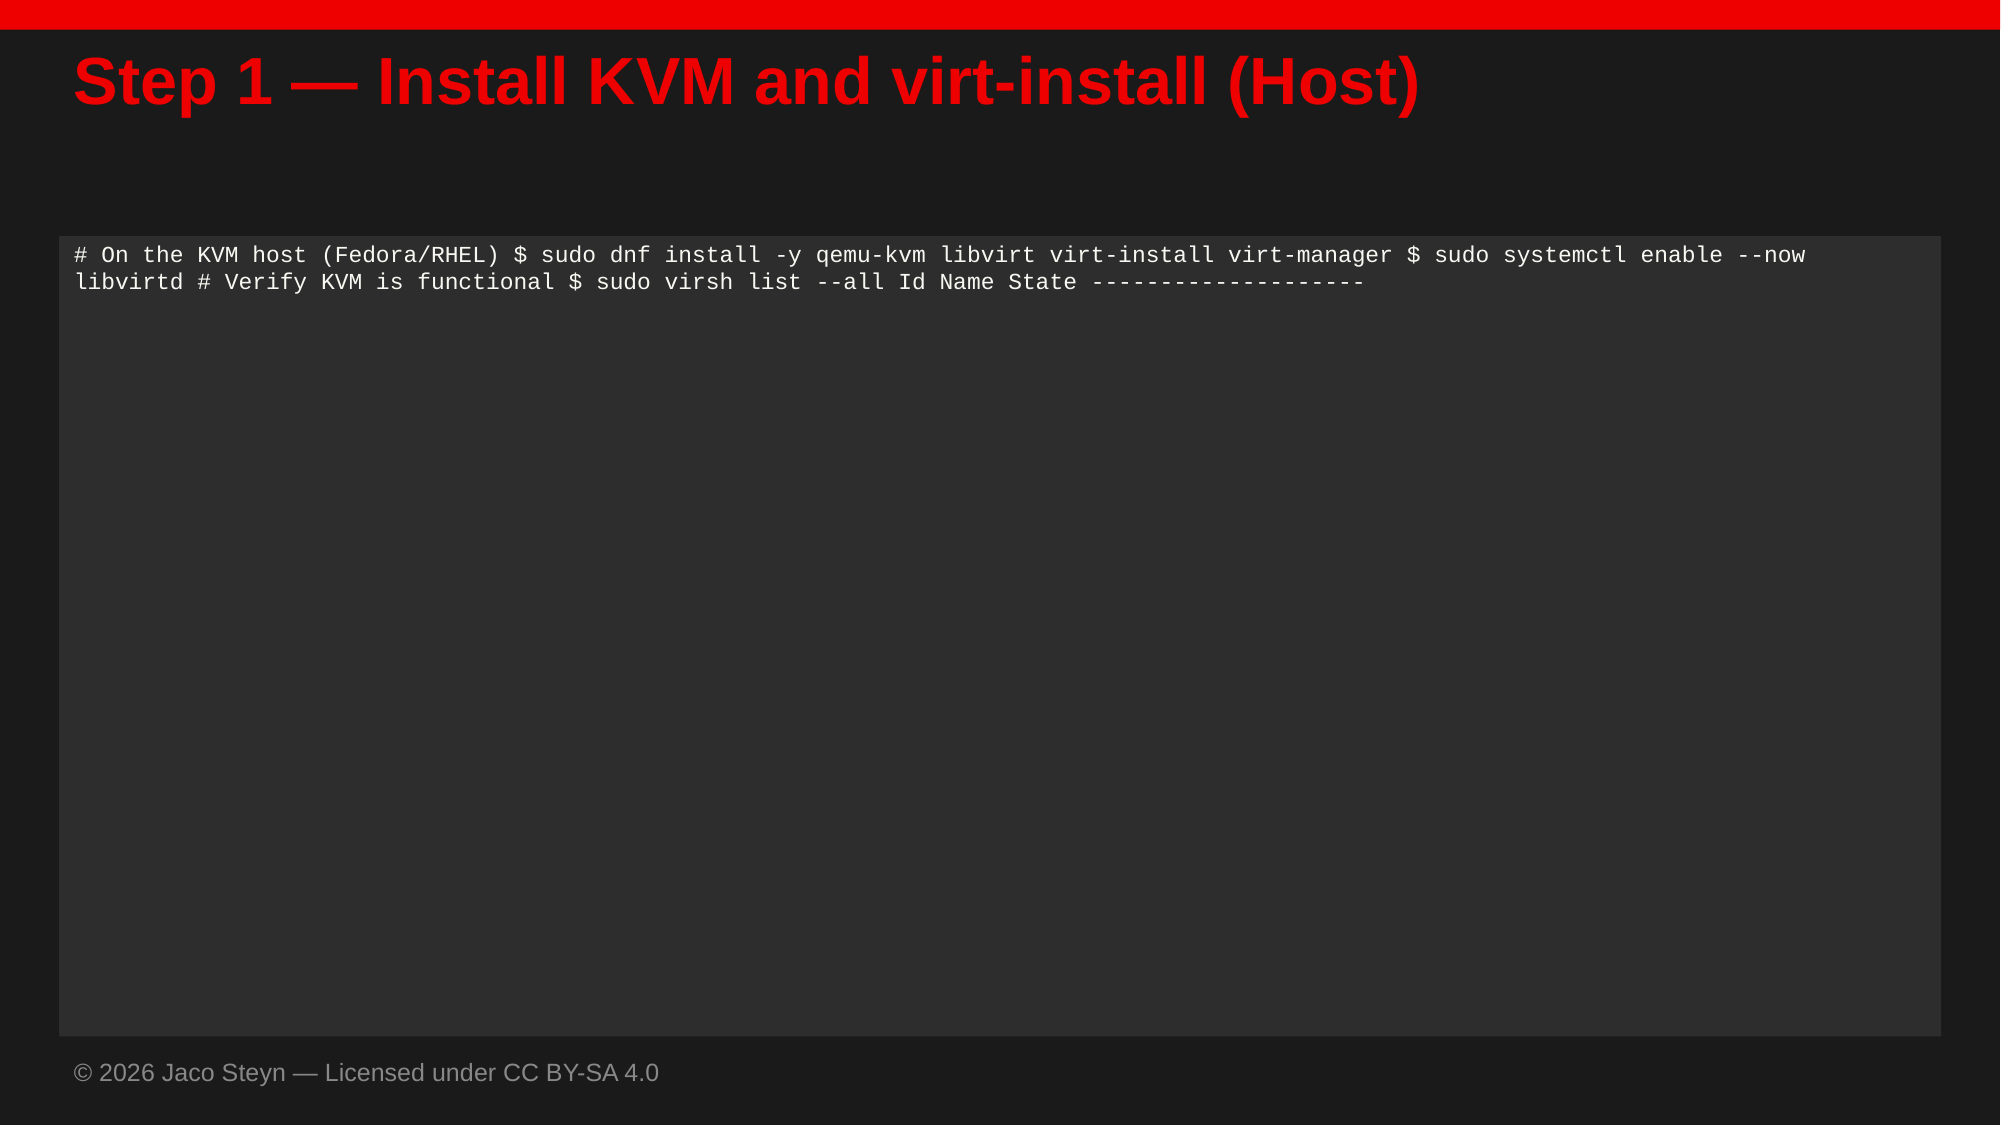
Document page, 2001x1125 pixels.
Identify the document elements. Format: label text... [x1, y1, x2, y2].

text_box # On the KVM host (Fedora/RHEL) $ sudo dnf install -y qemu-kvm libvirt virt-install virt-manager $ sudo systemctl enable --now libvirtd # Verify KVM is functional $ sudo virsh list --all Id Name State -------------------- [59, 236, 1942, 1037]
text_box © 2026 Jaco Steyn — Licensed under CC BY-SA 4.0 [59, 1051, 1942, 1093]
text_box Step 1 — Install KVM and virt-install (Host) [59, 36, 1942, 208]
text_box [0, 0, 2001, 30]
